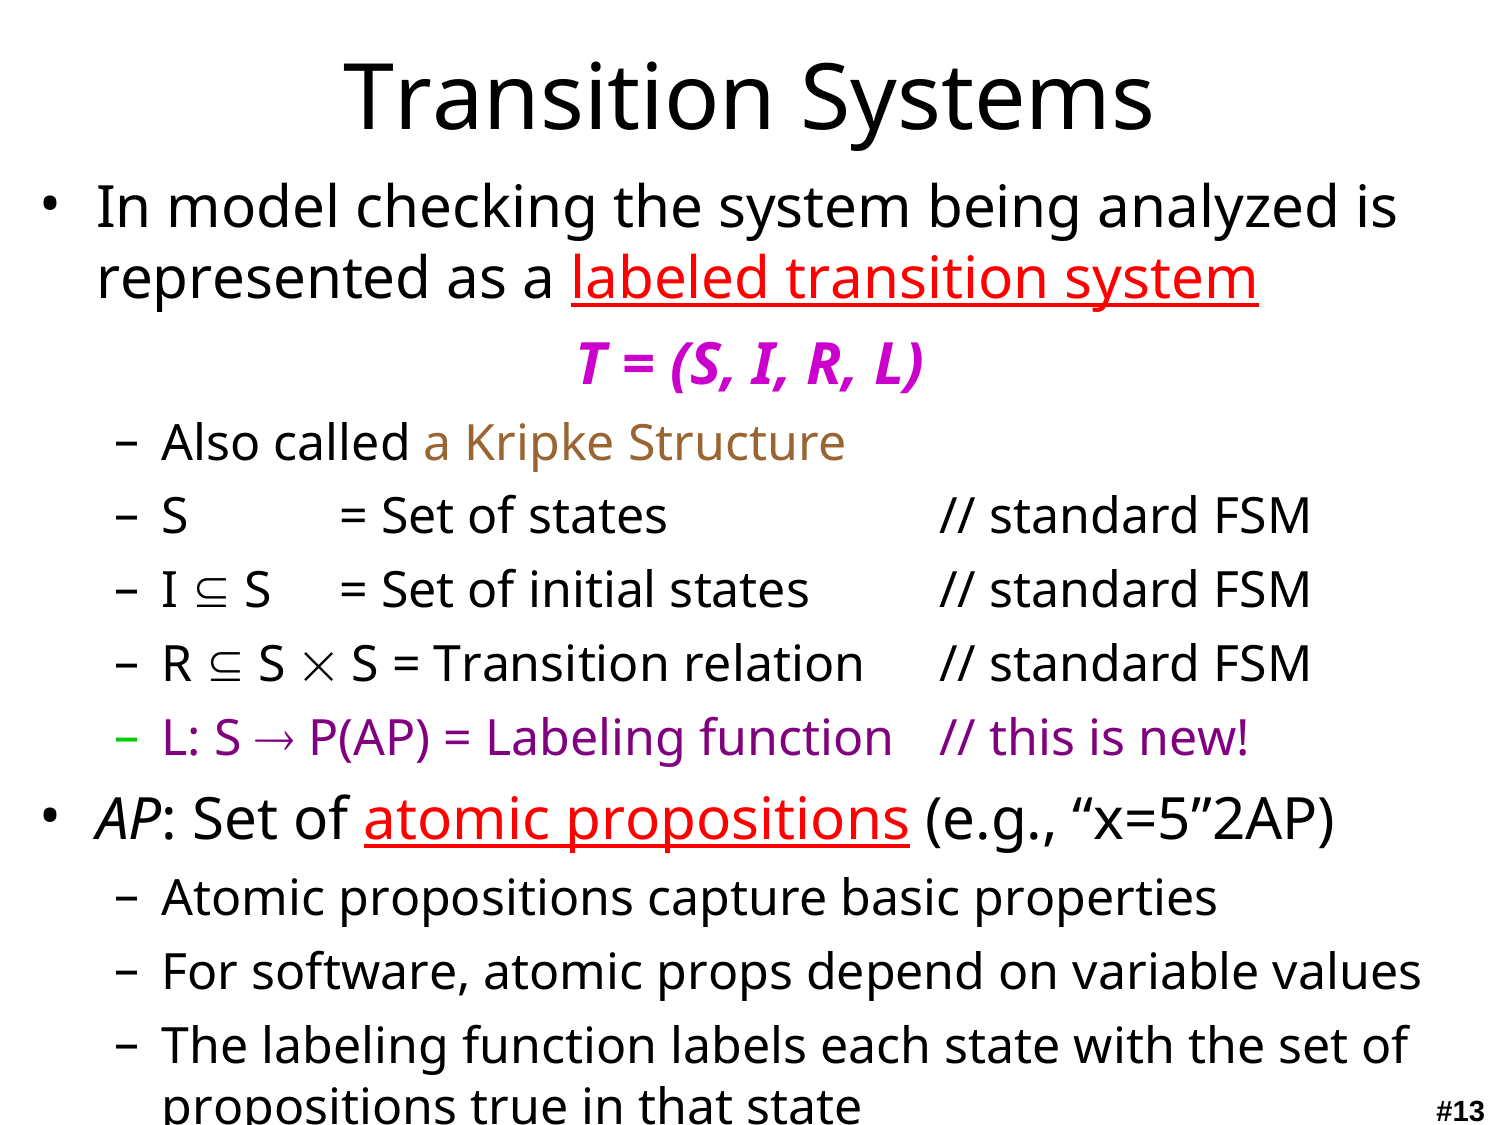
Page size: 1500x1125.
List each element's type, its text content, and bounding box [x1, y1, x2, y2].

title Transition Systems [24, 0, 1476, 162]
list In model checking the system being analyzed is represented as a labeled transition system T = (S, I, R, L) Also called a Kripke Structure S = Set of states // standard FSM I  S = Set of initial states // standard FSM R  S  S = Transition relation // standard FSM L: S  P(AP) = Labeling function // this is new! AP: Set of atomic propositions (e.g., “x=5”2AP) Atomic propositions capture basic properties For software, atomic props depend on variable values The labeling function labels each state with the set of propositions true in that state [24, 162, 1476, 1051]
